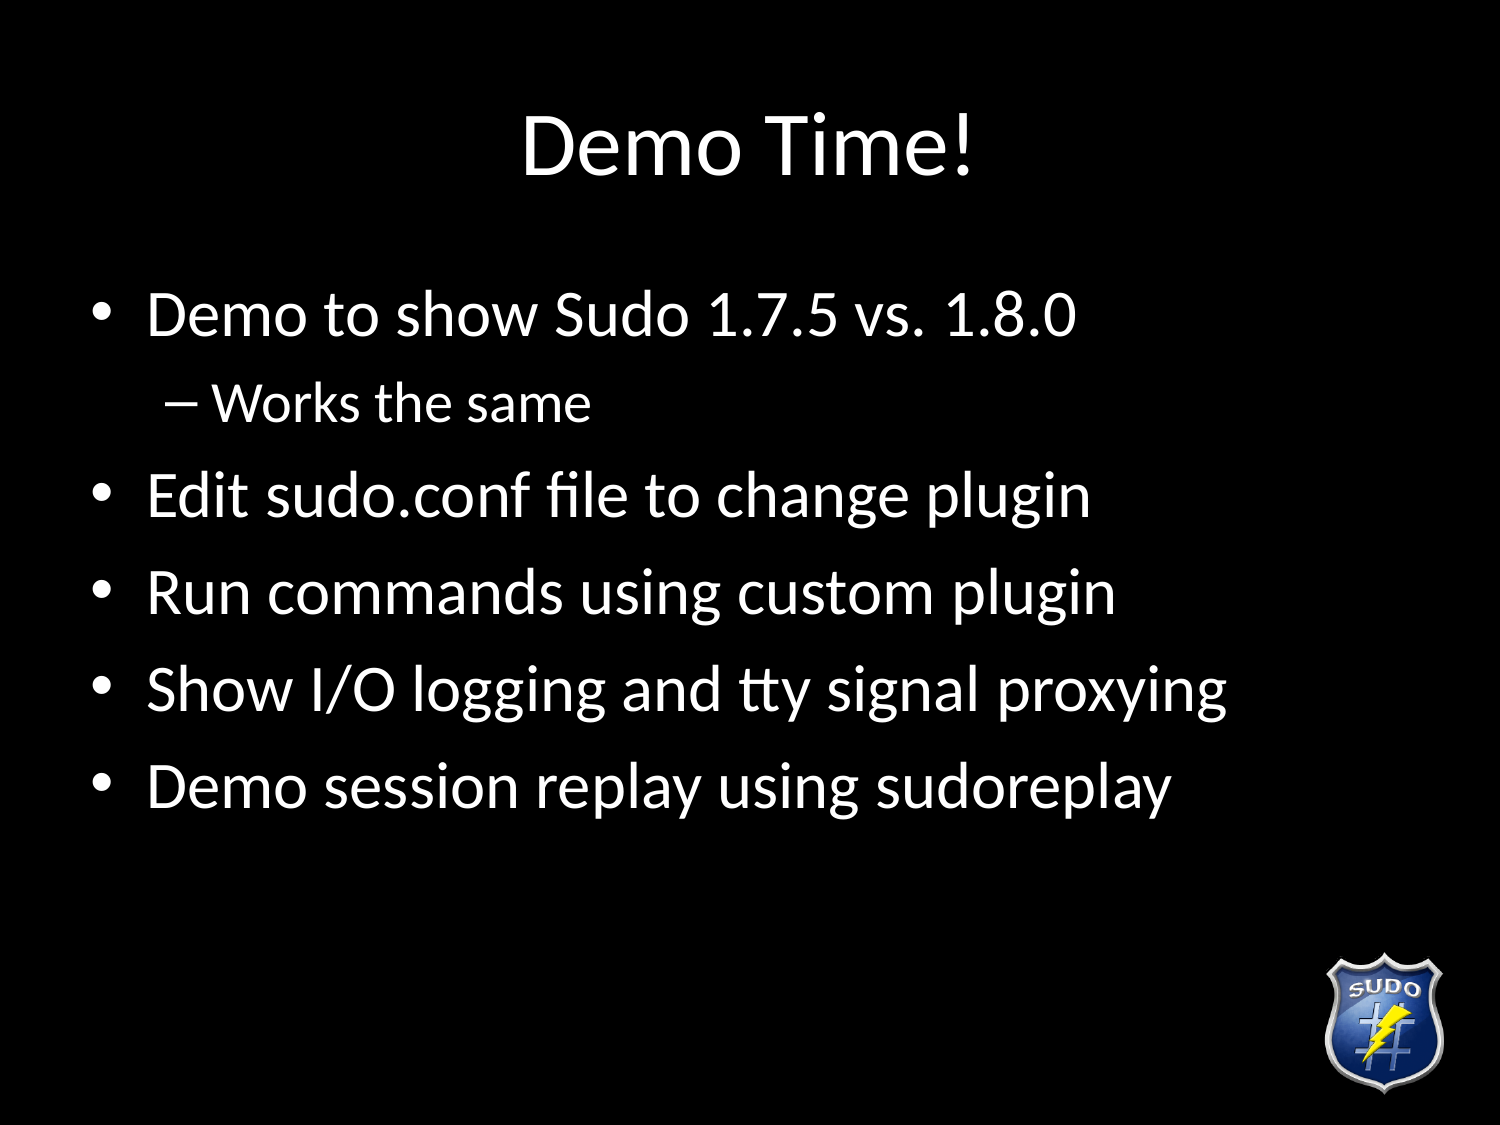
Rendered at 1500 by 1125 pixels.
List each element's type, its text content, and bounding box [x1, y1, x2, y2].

title Demo Time! [75, 45, 1426, 233]
picture [1315, 949, 1453, 1103]
list Demo to show Sudo 1.7.5 vs. 1.8.0 Works the same Edit sudo.conf file to change plugin Run commands using custom plugin Show I/O logging and tty signal proxying Demo session replay using sudoreplay [75, 262, 1426, 1005]
